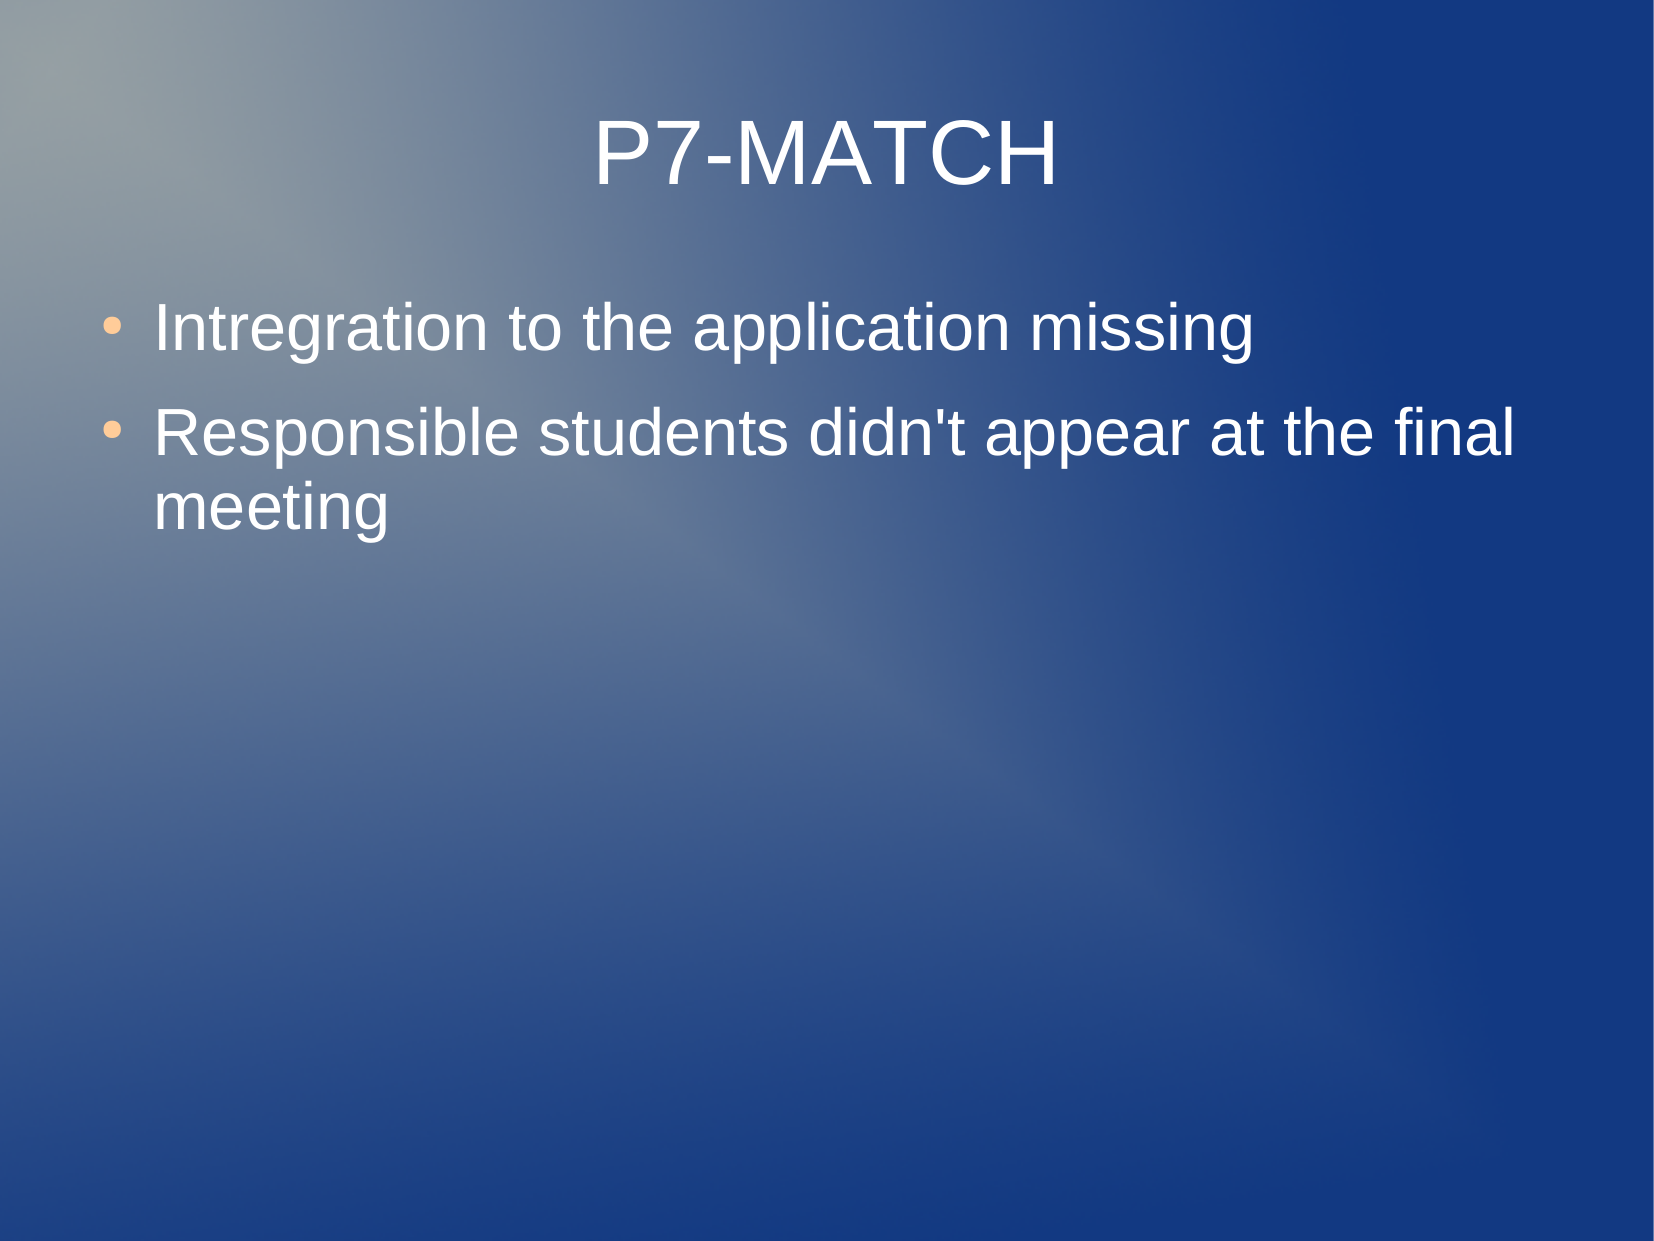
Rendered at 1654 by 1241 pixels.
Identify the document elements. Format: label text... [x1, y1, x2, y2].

picture [0, 0, 1654, 1241]
title P7-MATCH [82, 49, 1571, 257]
list Intregration to the application missing Responsible students didn't appear at the final meeting [82, 290, 1571, 1109]
